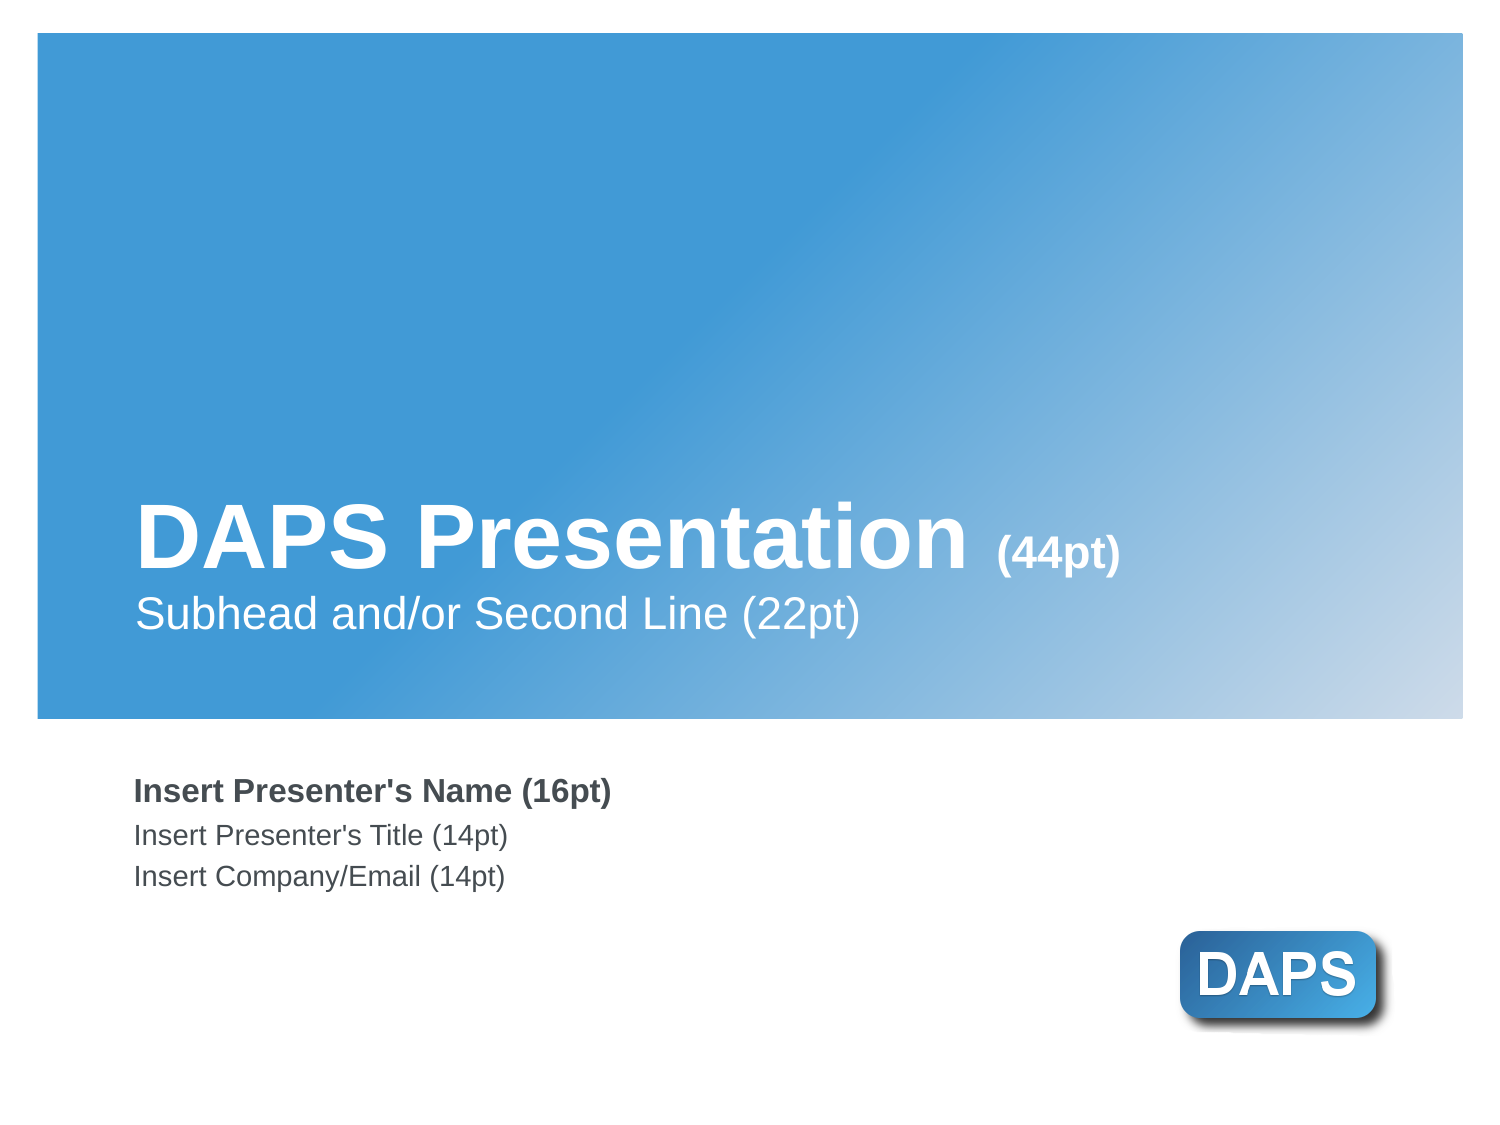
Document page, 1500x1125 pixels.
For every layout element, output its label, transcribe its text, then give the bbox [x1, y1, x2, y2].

list Insert Presenter's Name (16pt) Insert Presenter's Title (14pt) Insert Company/Email (14pt) [133, 772, 758, 1036]
title DAPS Presentation (44pt) Subhead and/or Second Line (22pt) [135, 388, 1409, 640]
picture [1173, 924, 1398, 1040]
